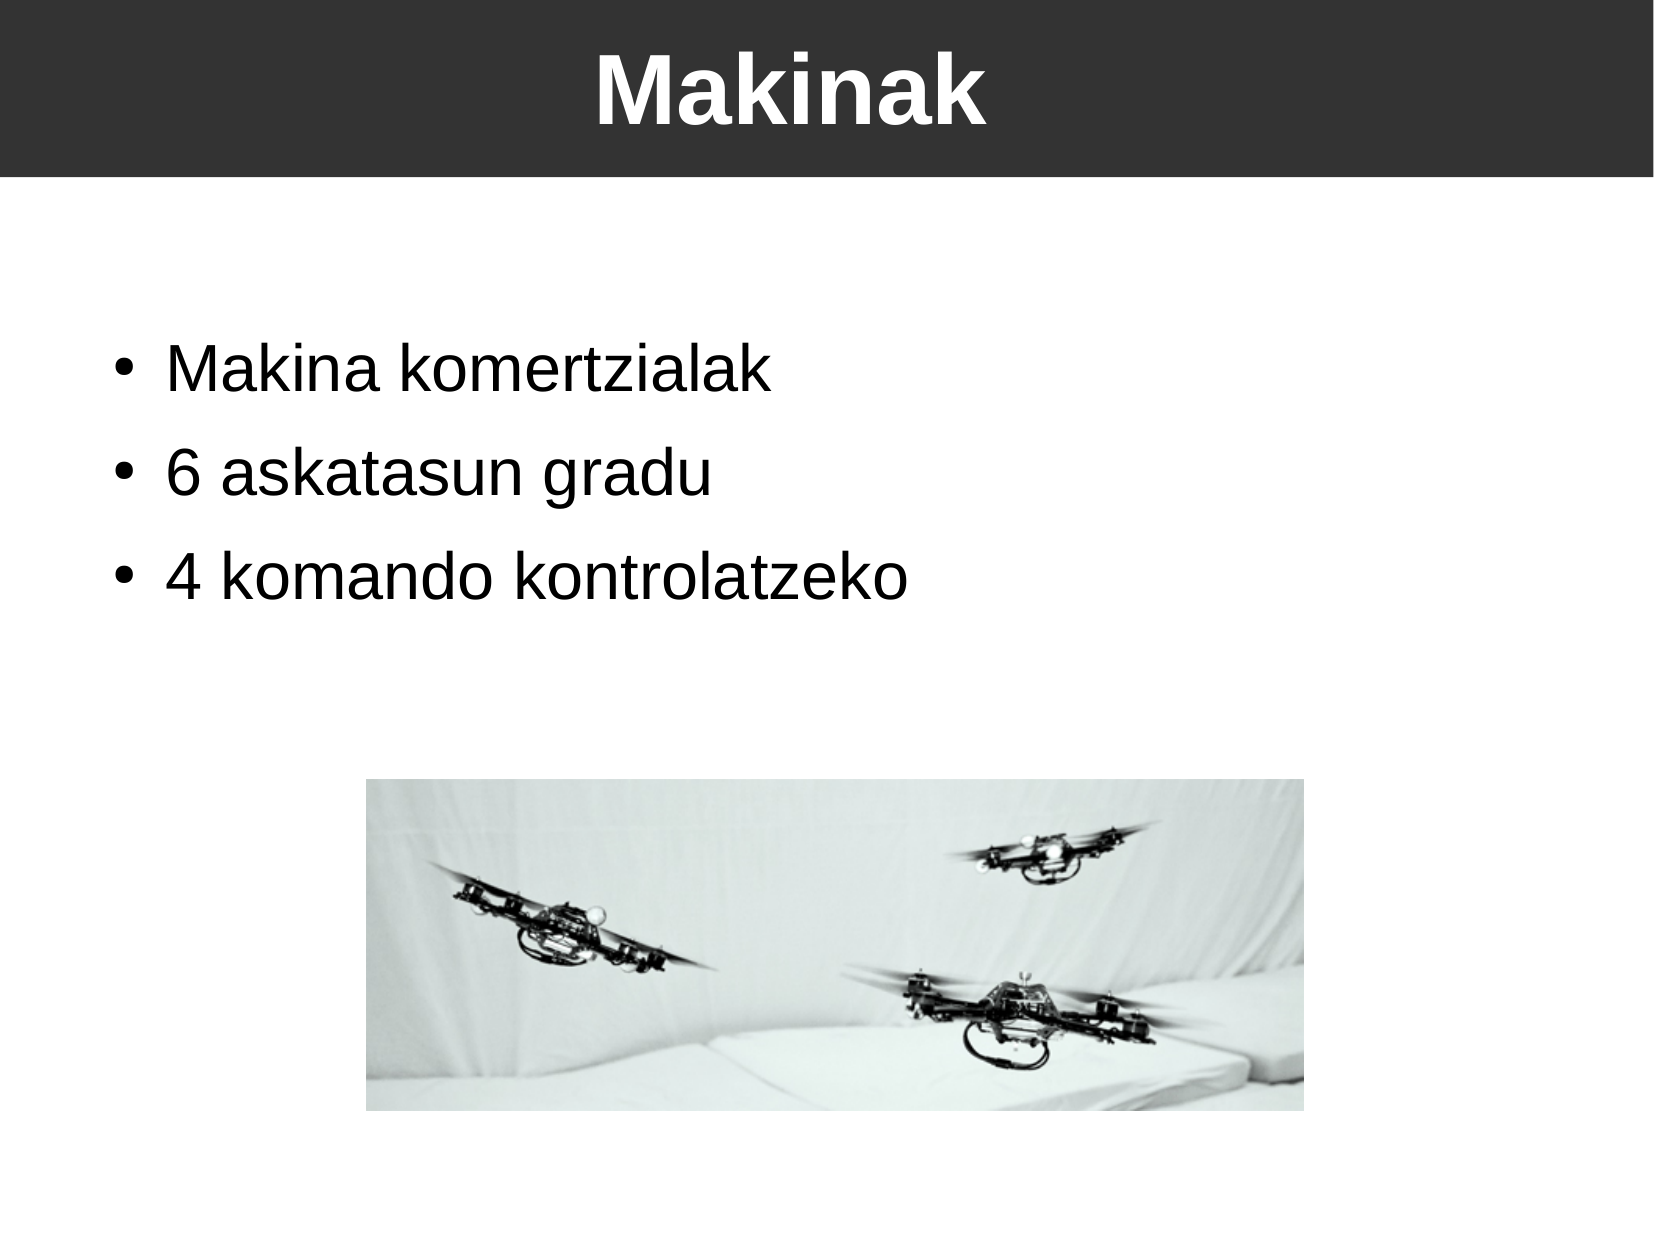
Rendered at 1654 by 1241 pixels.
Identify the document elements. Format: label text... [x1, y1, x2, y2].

text_box [0, 0, 1654, 178]
list Makina komertzialak 6 askatasun gradu 4 komando kontrolatzeko [94, 330, 1538, 922]
picture [366, 779, 1304, 1111]
text_box Makinak [578, 26, 1003, 154]
